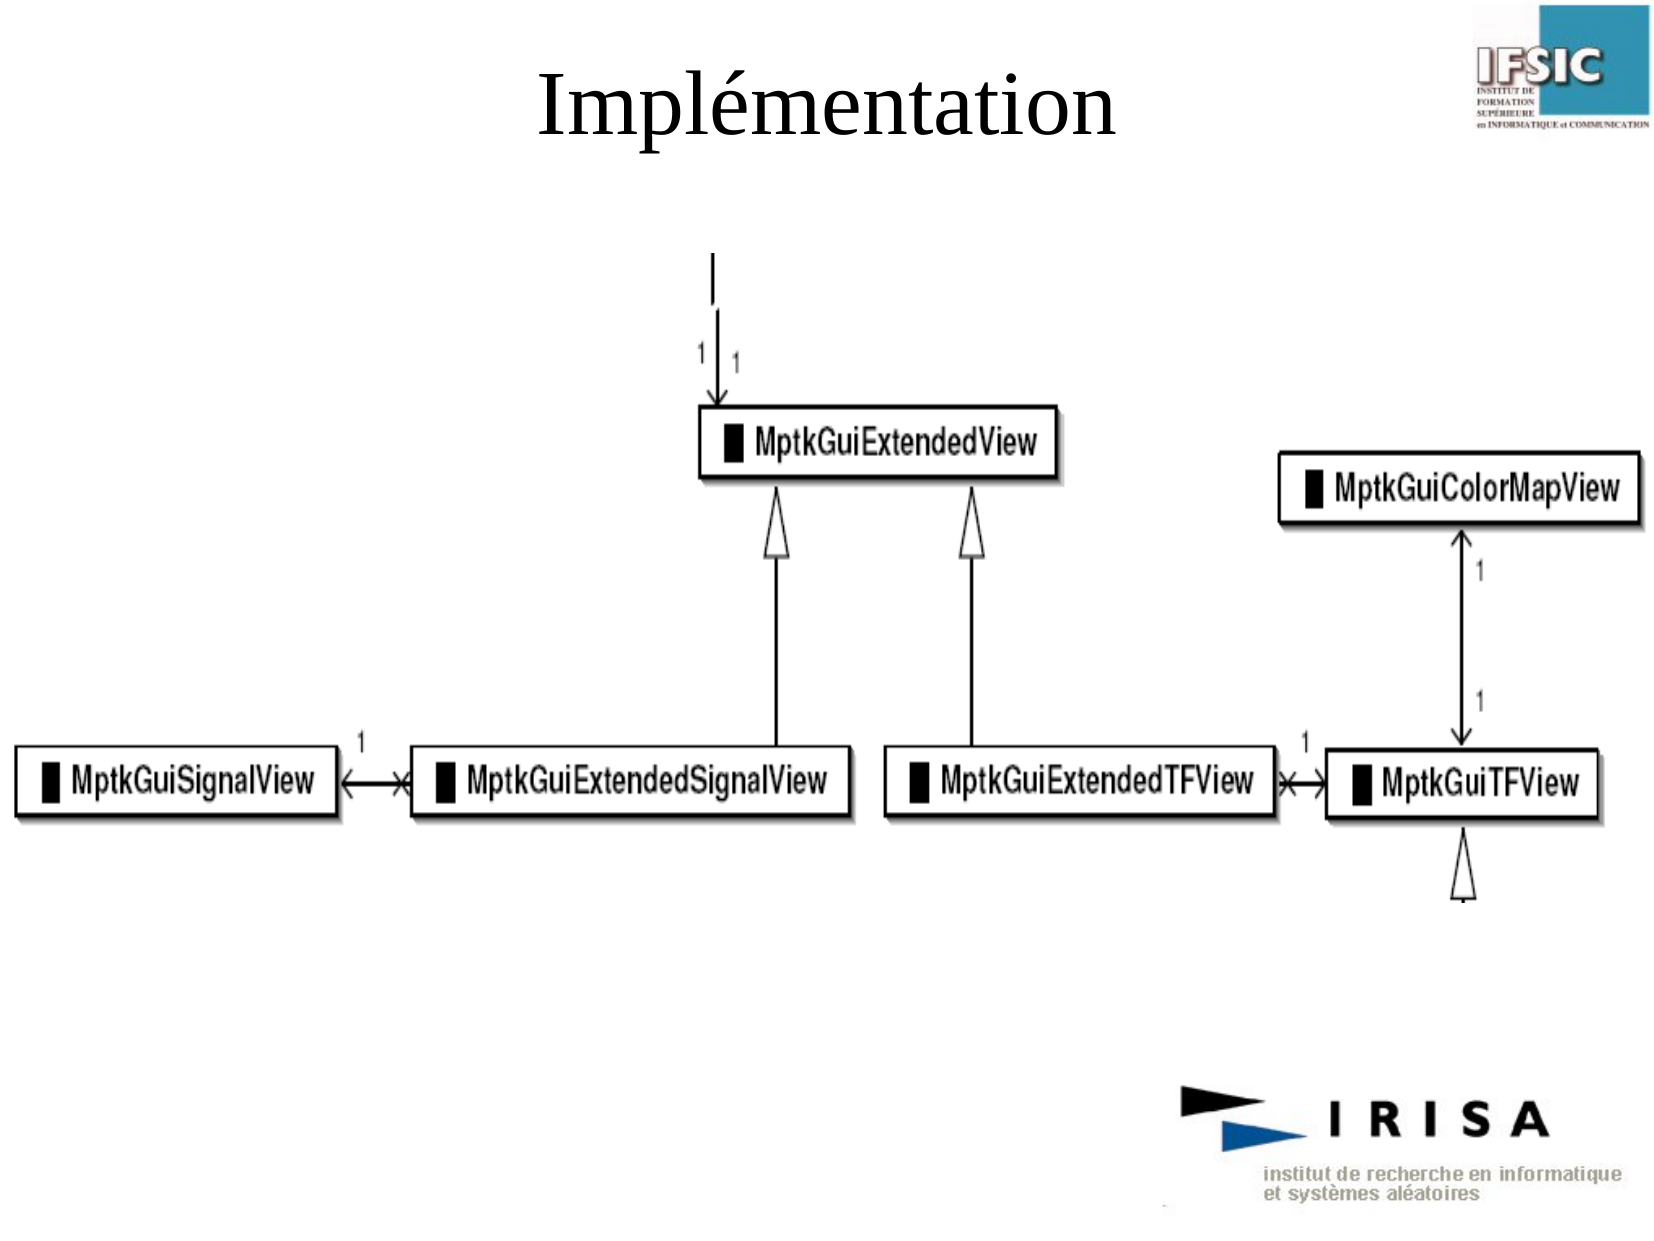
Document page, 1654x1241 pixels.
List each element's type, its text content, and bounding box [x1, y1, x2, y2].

picture [0, 0, 1654, 1241]
title Implémentation [121, 0, 1534, 208]
